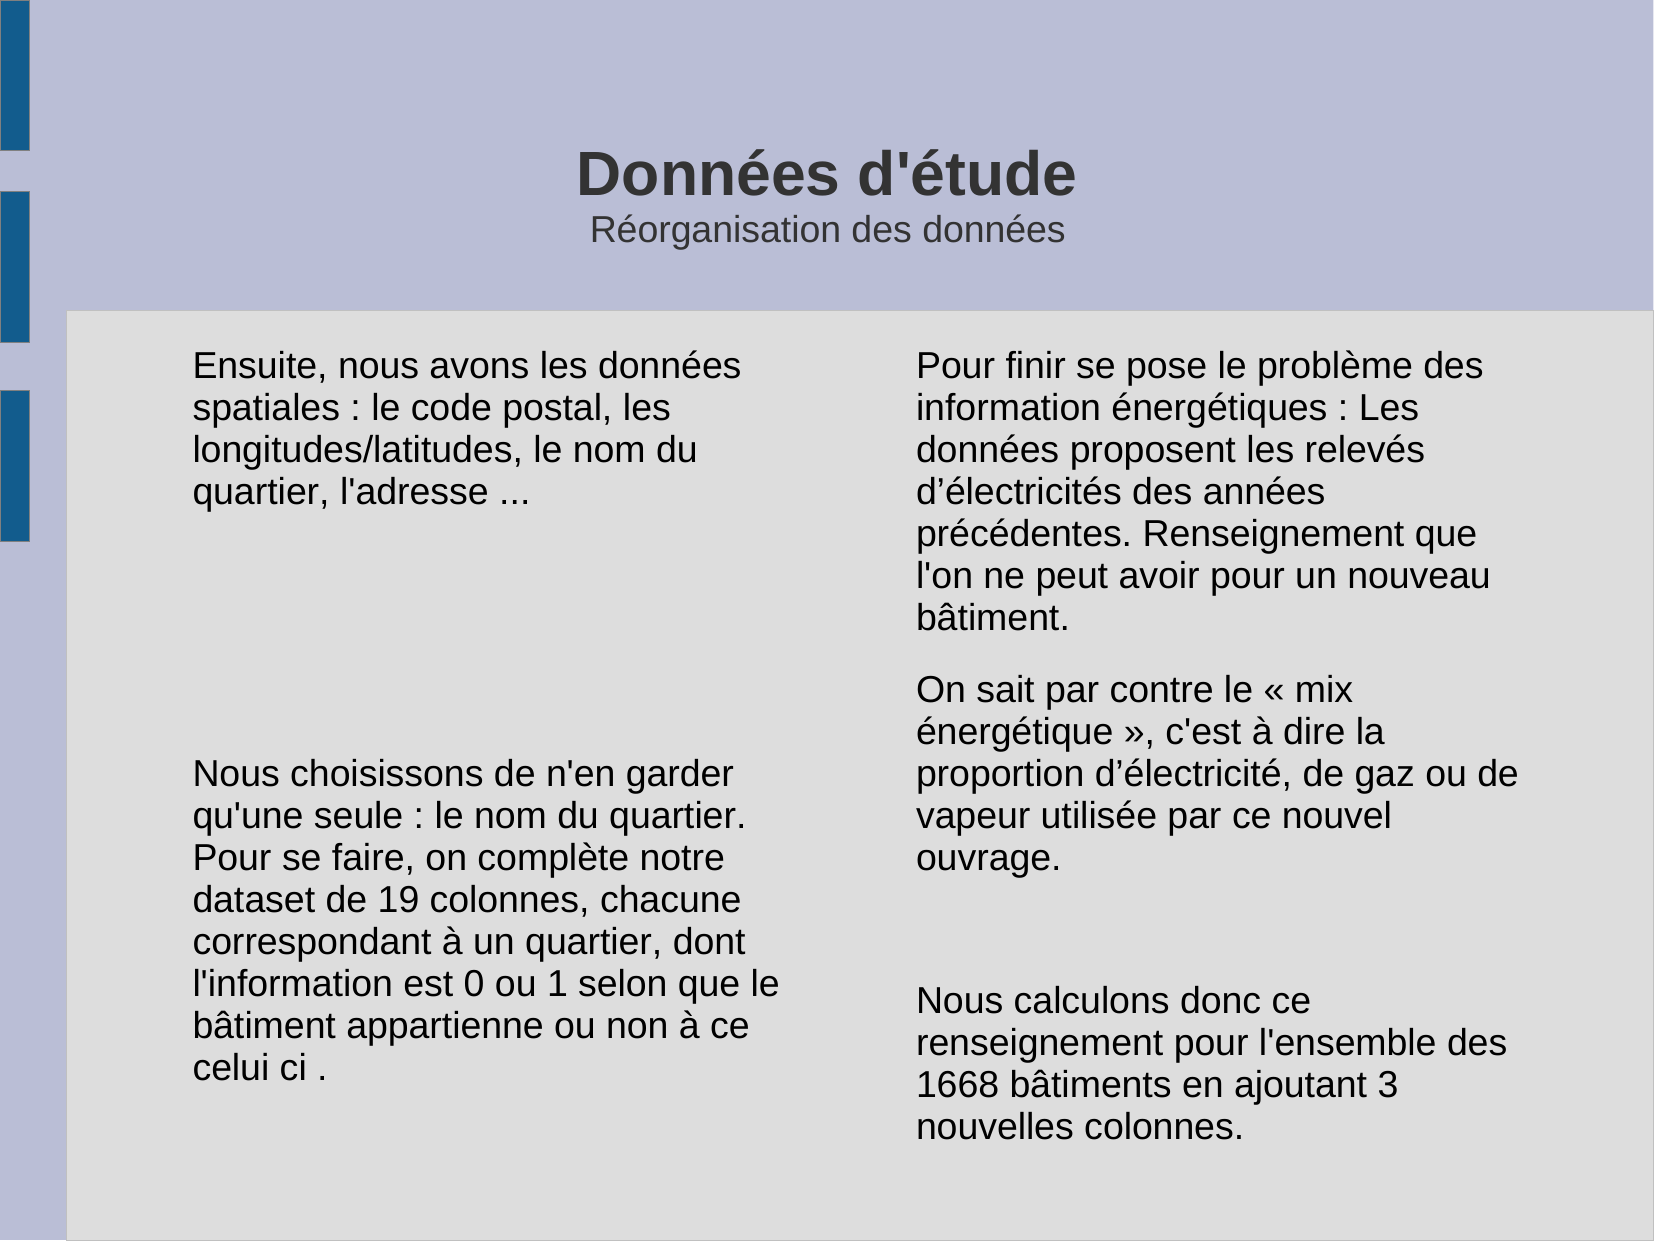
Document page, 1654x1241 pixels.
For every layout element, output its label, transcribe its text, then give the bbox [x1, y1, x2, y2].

list Pour finir se pose le problème des information énergétiques : Les données proposent les relevés d’électricités des années précédentes. Renseignement que l'on ne peut avoir pour un nouveau bâtiment. On sait par contre le « mix énergétique », c'est à dire la proportion d’électricité, de gaz ou de vapeur utilisée par ce nouvel ouvrage. Nous calculons donc ce renseignement pour l'ensemble des 1668 bâtiments en ajoutant 3 nouvelles colonnes. [845, 344, 1535, 1241]
title Données d'étude Réorganisation des données [121, 91, 1534, 299]
list Nous choisissons de n'en garder qu'une seule : le nom du quartier. Pour se faire, on complète notre dataset de 19 colonnes, chacune correspondant à un quartier, dont l'information est 0 ou 1 selon que le bâtiment appartienne ou non à ce celui ci . [121, 752, 811, 1126]
list Ensuite, nous avons les données spatiales : le code postal, les longitudes/latitudes, le nom du quartier, l'adresse ... [121, 344, 811, 718]
